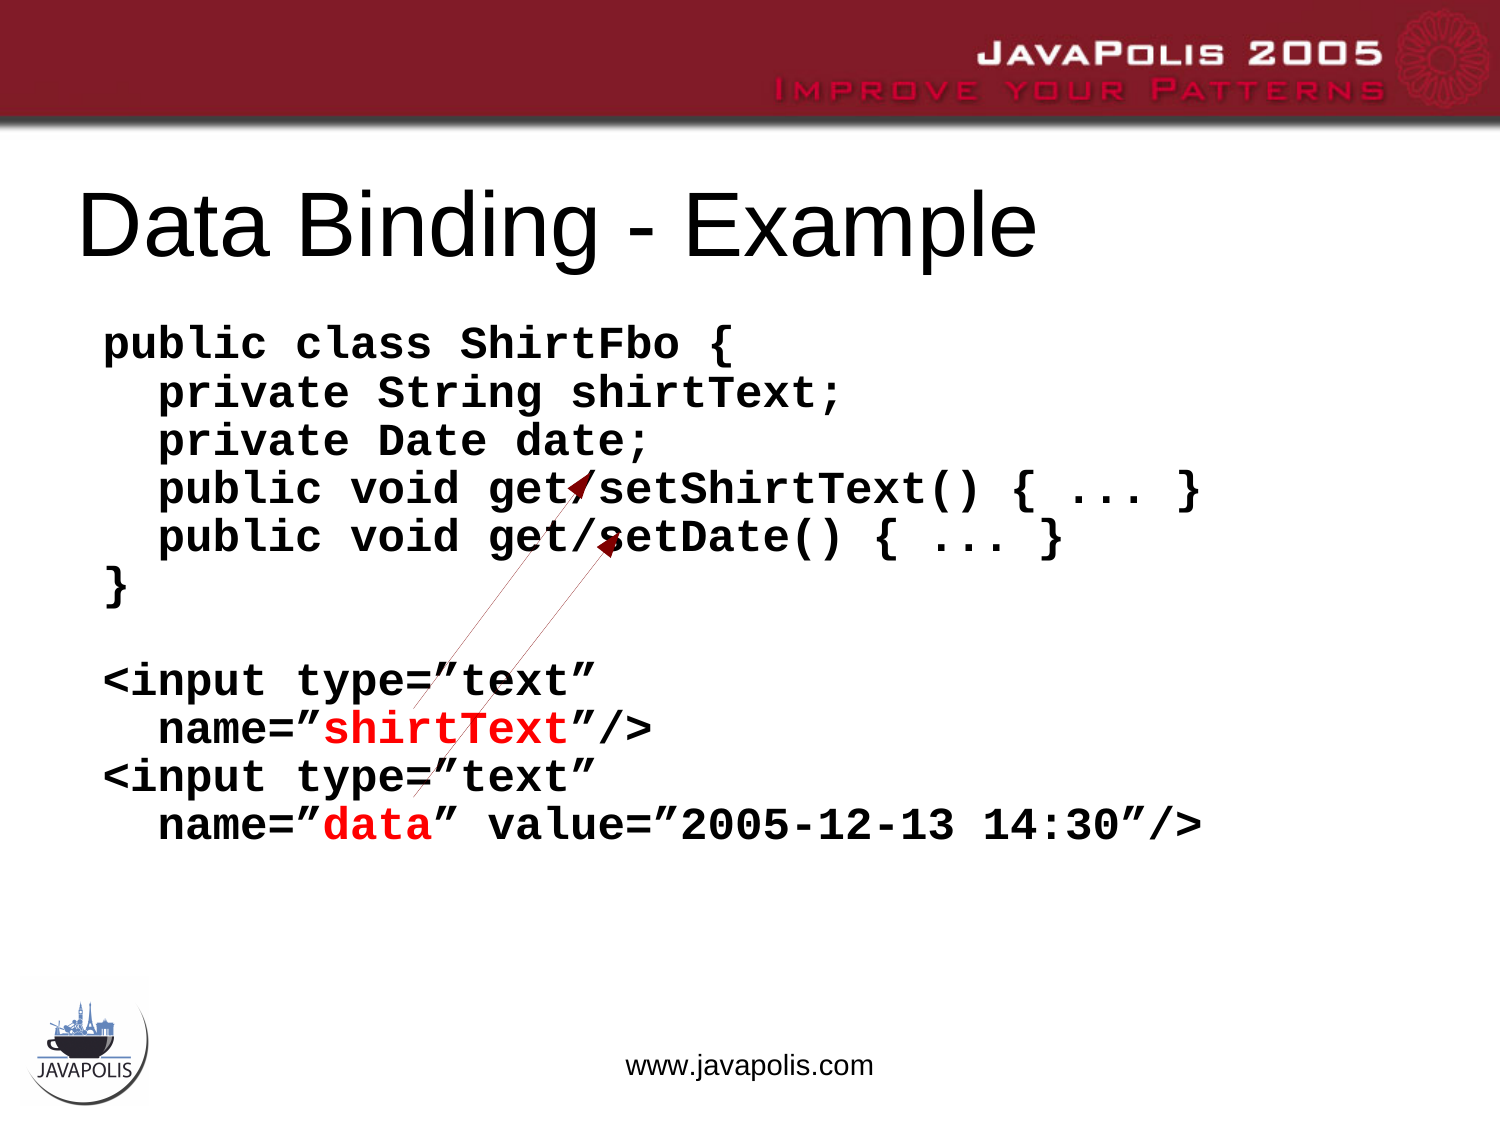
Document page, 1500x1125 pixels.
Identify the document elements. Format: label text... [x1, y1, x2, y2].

title Data Binding - Example [76, 148, 1424, 279]
picture [20, 976, 149, 1106]
text_box public class ShirtFbo { private String shirtText; private Date date; public void get/setShirtText() { ... } public void get/setDate() { ... } } <input type=”text” name=”shirtText”/> <input type=”text” name=”data” value=”2005-12-13 14:30”/> [88, 314, 1477, 946]
picture [0, 0, 1500, 140]
